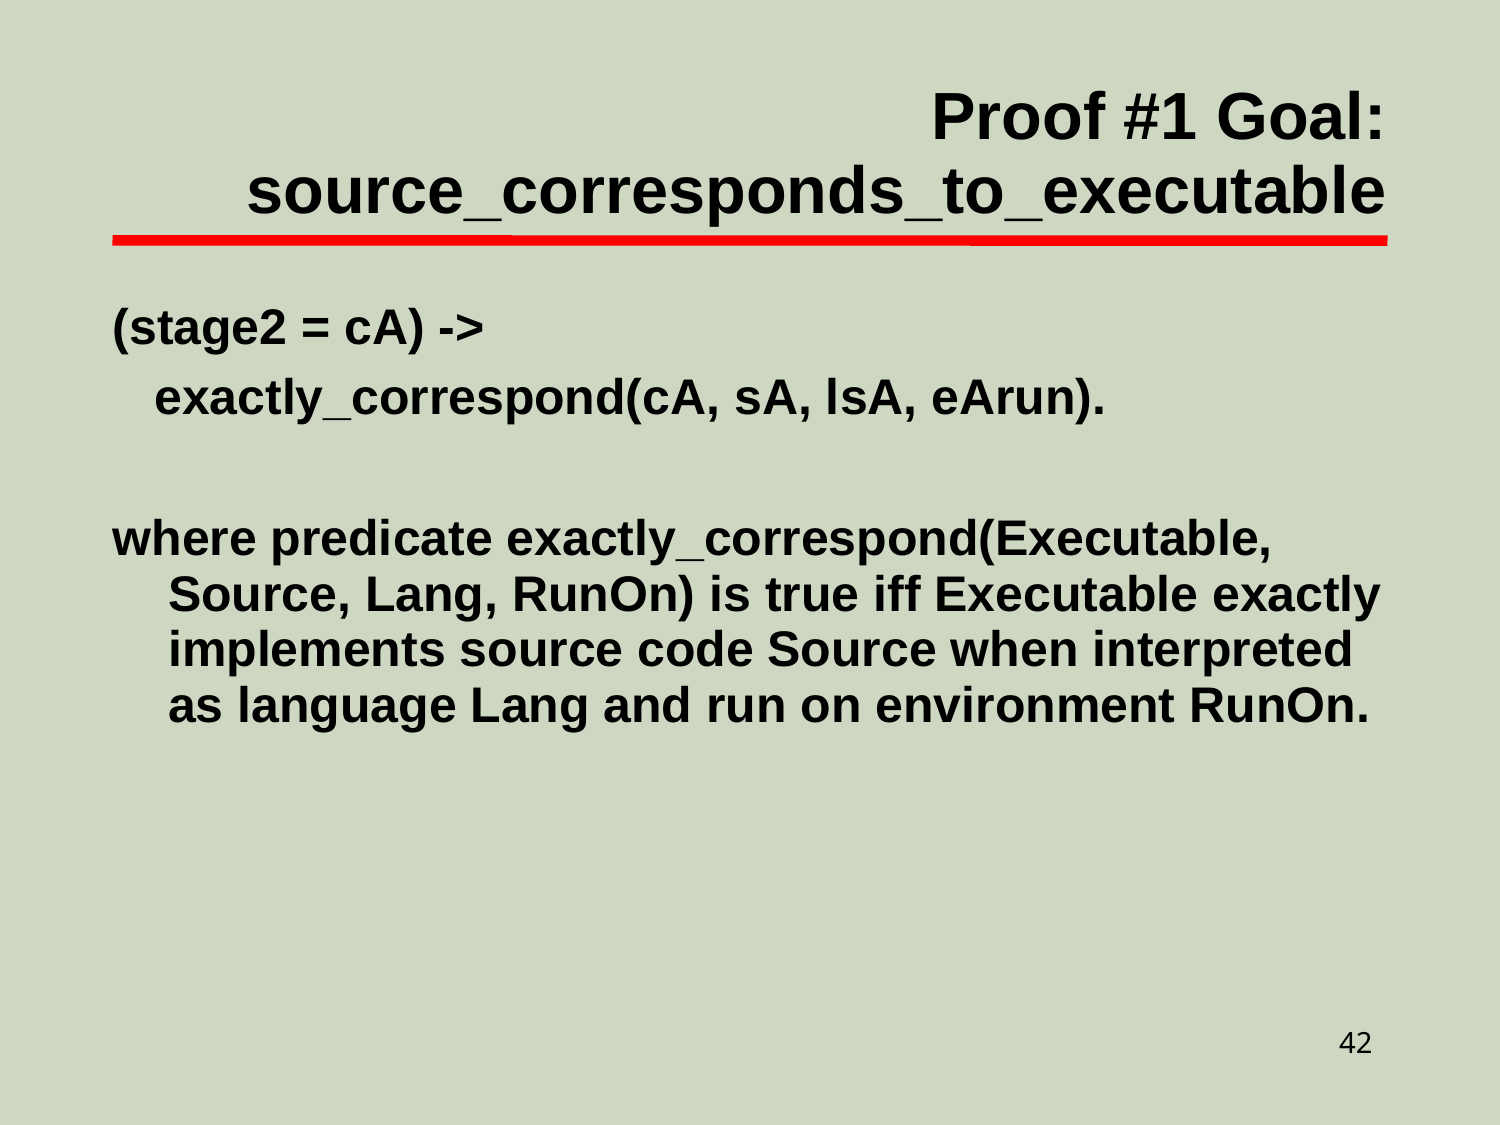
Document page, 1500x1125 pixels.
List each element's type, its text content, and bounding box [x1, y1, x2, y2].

title Proof #1 Goal: source_corresponds_to_executable [124, 80, 1387, 229]
list (stage2 = cA) -> exactly_correspond(cA, sA, lsA, eArun). where predicate exactly_correspond(Executable, Source, Lang, RunOn) is true iff Executable exactly implements source code Source when interpreted as language Lang and run on environment RunOn. [112, 299, 1387, 1088]
